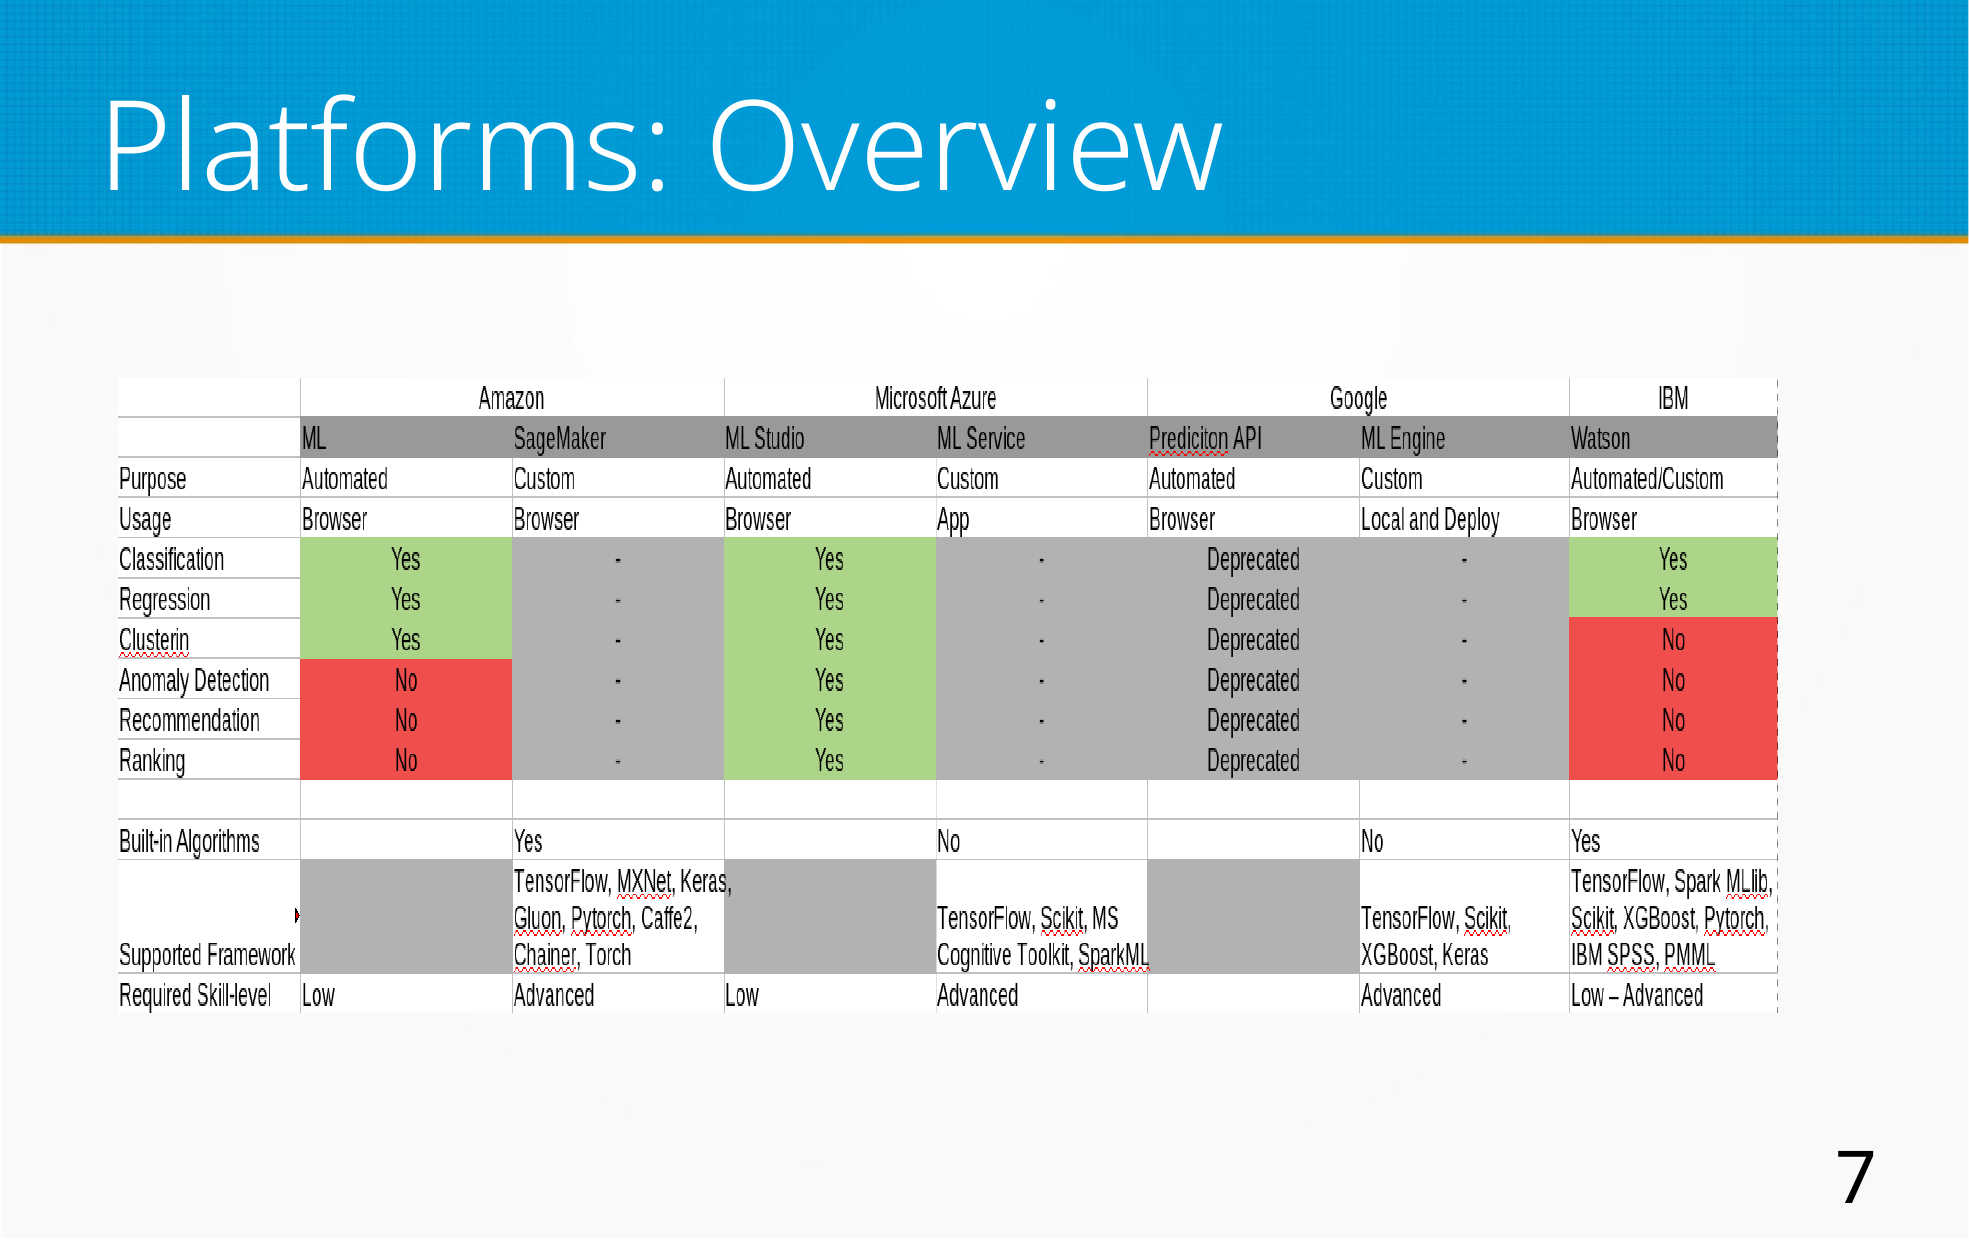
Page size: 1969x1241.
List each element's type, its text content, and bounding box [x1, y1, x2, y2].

picture [0, 233, 1969, 1241]
title Platforms: Overview [98, 19, 1870, 227]
text_box 7 [1830, 1127, 1966, 1224]
